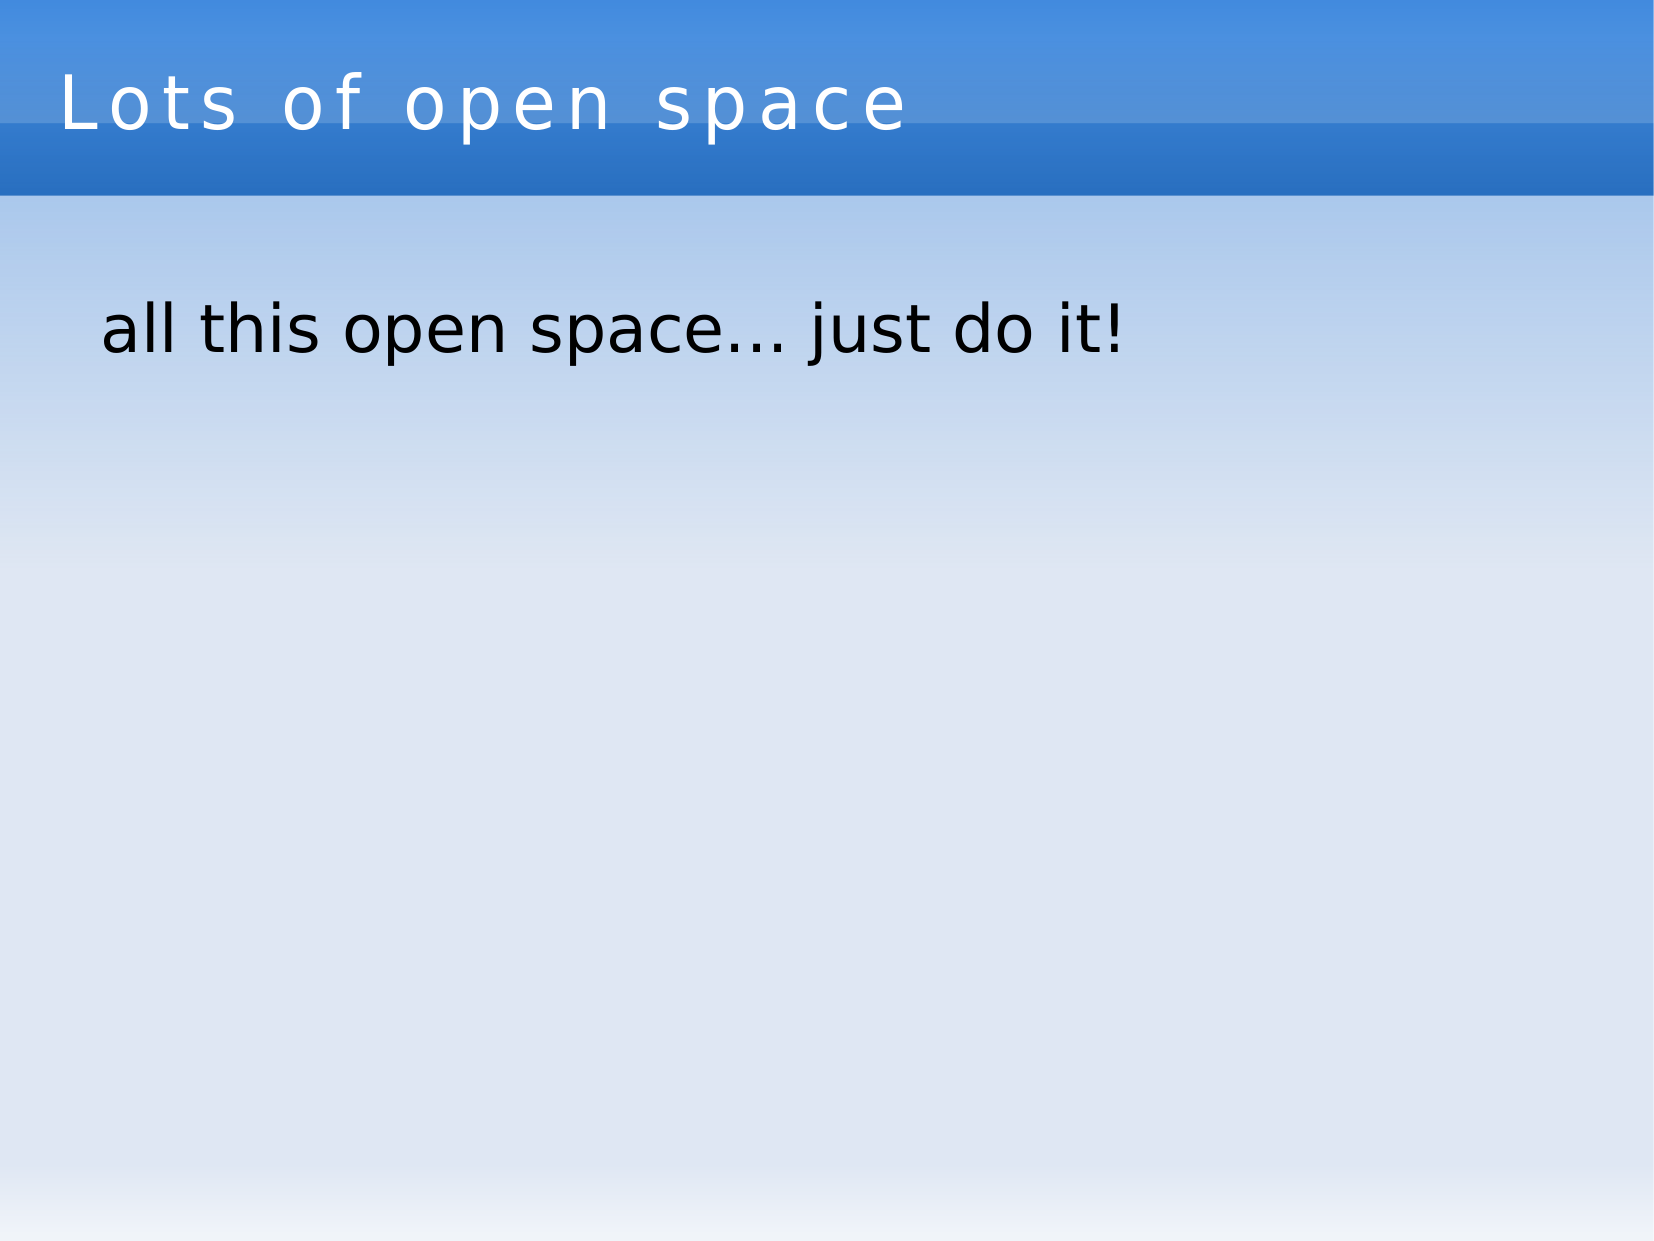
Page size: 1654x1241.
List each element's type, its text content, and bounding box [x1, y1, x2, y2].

picture [0, 0, 1654, 1241]
title Lots of open space [59, 29, 1270, 178]
list all this open space... just do it! [82, 290, 1571, 1109]
